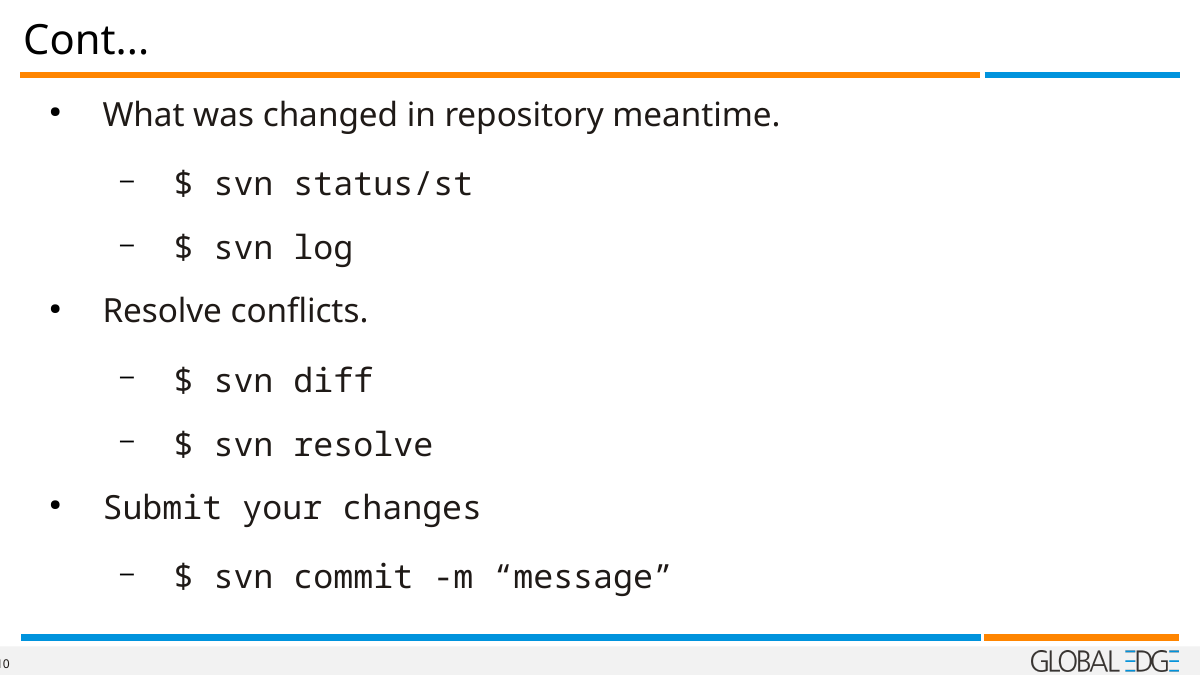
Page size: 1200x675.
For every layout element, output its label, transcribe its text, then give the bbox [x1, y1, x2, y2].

list What was changed in repository meantime. $ svn status/st $ svn log Resolve conflicts. $ svn diff $ svn resolve Submit your changes $ svn commit -m “message” [20, 87, 1179, 628]
picture [1031, 650, 1179, 672]
title Cont... [11, 11, 1087, 65]
